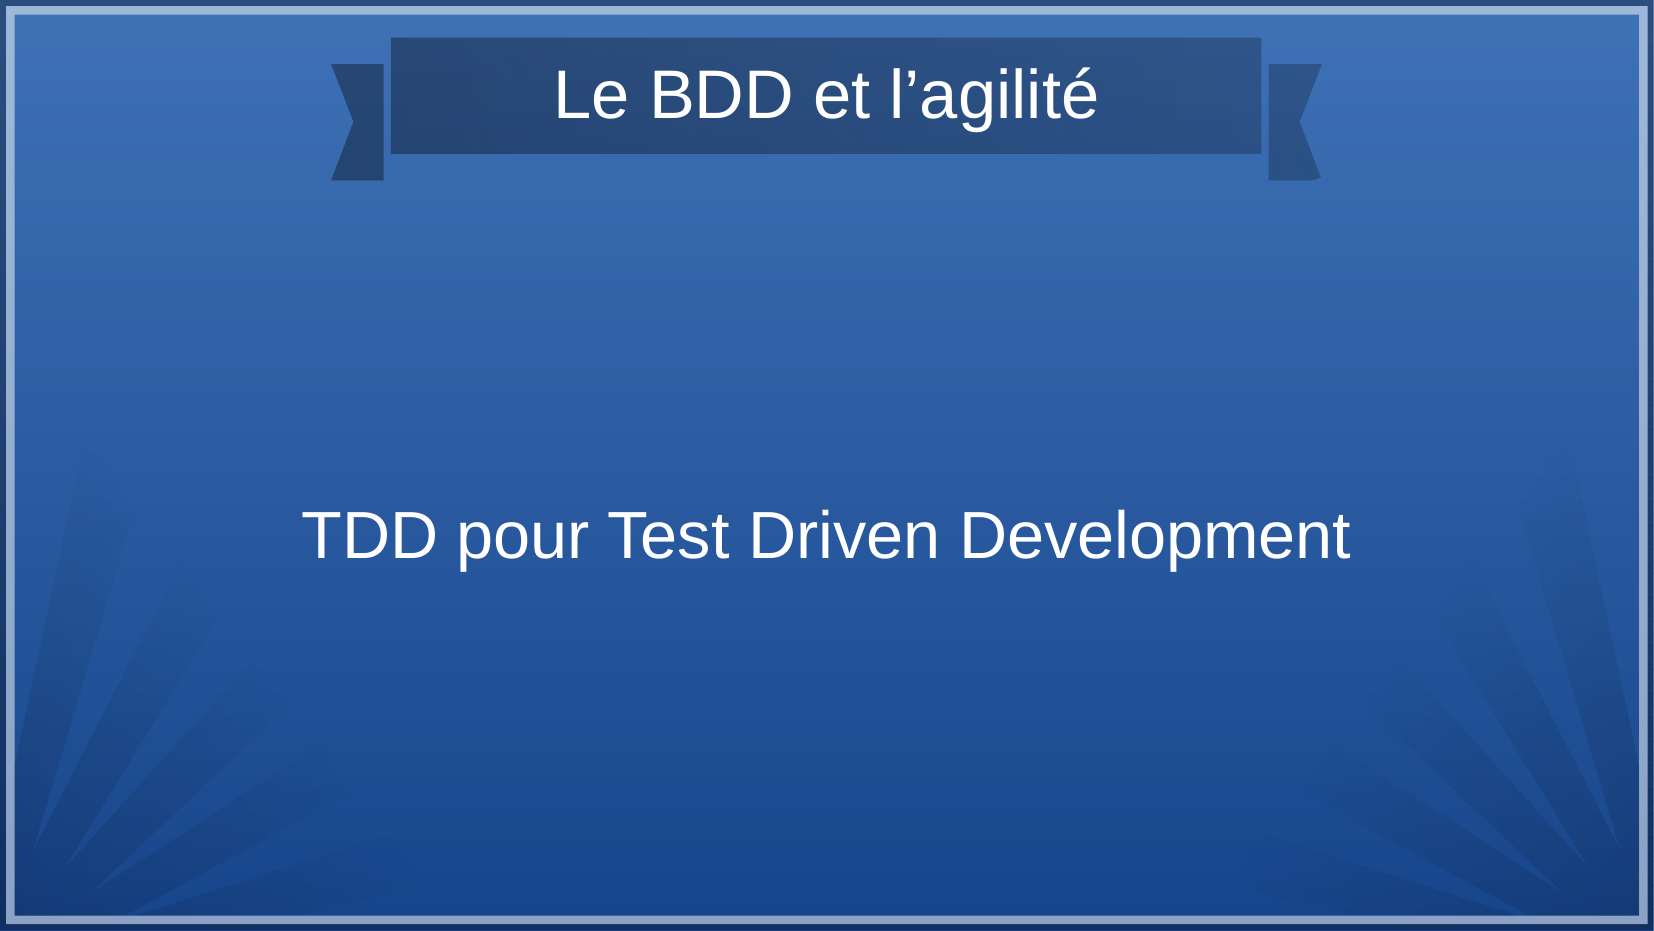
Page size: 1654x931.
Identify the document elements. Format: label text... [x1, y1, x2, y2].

title Le BDD et l’agilité [389, 35, 1264, 154]
subtitle TDD pour Test Driven Development [82, 224, 1571, 848]
